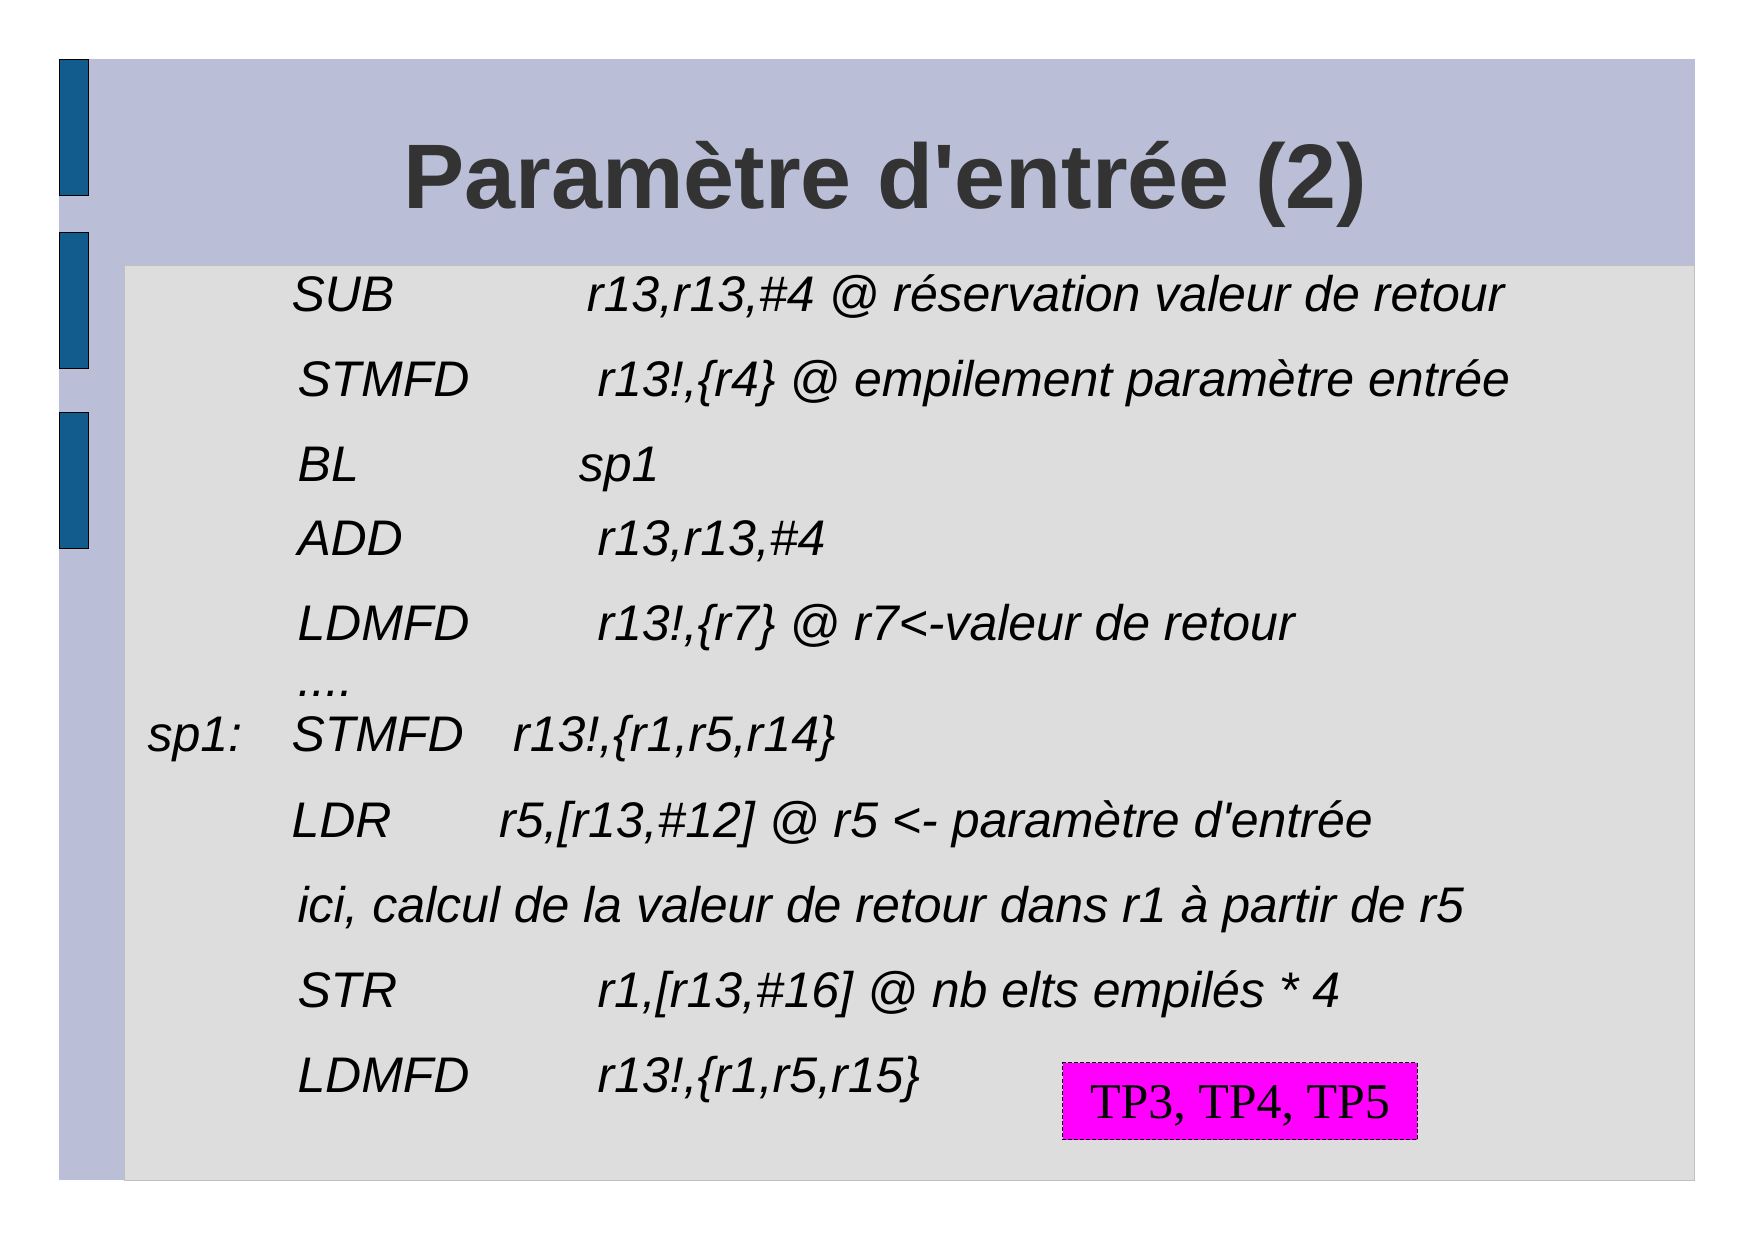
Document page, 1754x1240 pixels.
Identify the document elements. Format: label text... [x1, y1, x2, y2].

list SUB r13,r13,#4 @ réservation valeur de retour STMFD r13!,{r4} @ empilement paramètre entrée BL sp1 ADD r13,r13,#4 LDMFD r13!,{r7} @ r7<-valeur de retour .... sp1: STMFD r13!,{r1,r5,r14} LDR r5,[r13,#12] @ r5 <- paramètre d'entrée ici, calcul de la valeur de retour dans r1 à partir de r5 STR r1,[r13,#16] @ nb elts empilés * 4 LDMFD r13!,{r1,r5,r15} [147, 265, 1695, 1104]
title Paramètre d'entrée (2) [118, 88, 1654, 266]
text_box TP3, TP4, TP5 [1062, 1062, 1418, 1140]
